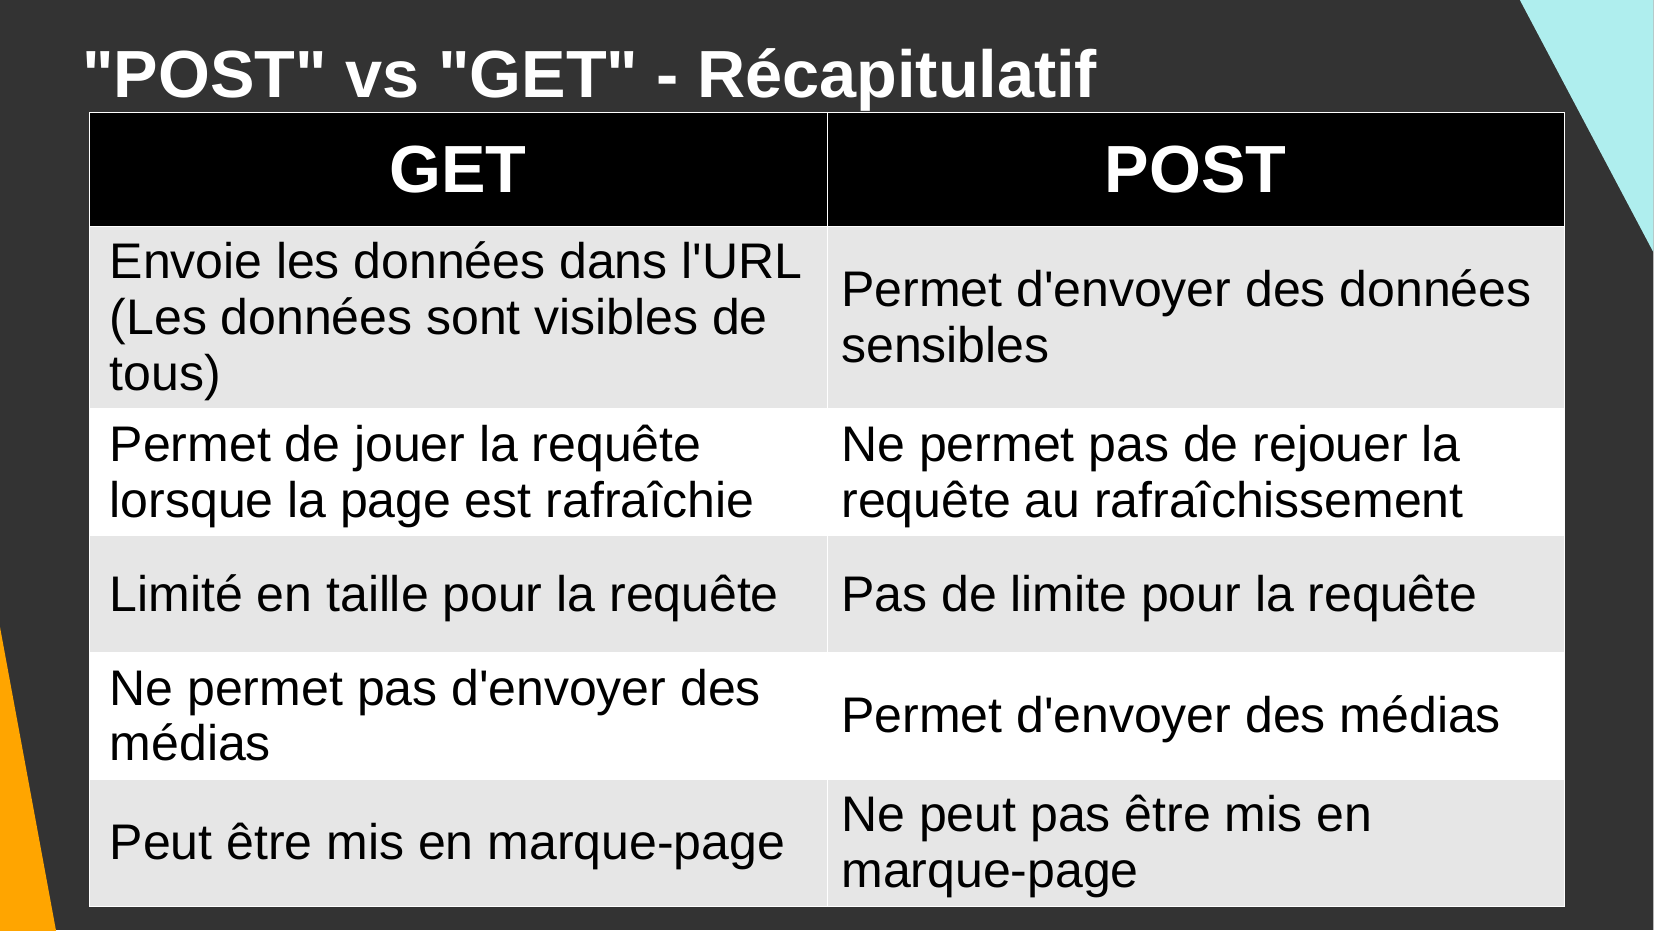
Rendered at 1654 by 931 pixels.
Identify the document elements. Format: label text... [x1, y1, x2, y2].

table_cell Envoie les données dans l'URL (Les données sont visibles de tous) [90, 227, 827, 408]
table_header POST [828, 113, 1564, 226]
table_cell Peut être mis en marque-page [90, 780, 827, 906]
text_box [1519, 0, 1654, 254]
text_box [0, 627, 57, 931]
table_header GET [90, 113, 827, 226]
table_cell Limité en taille pour la requête [90, 536, 827, 652]
title "POST" vs "GET" - Récapitulatif [82, 37, 1571, 114]
table_cell Permet de jouer la requête lorsque la page est rafraîchie [90, 409, 827, 535]
table_cell Ne peut pas être mis en marque-page [828, 780, 1564, 906]
table_cell Permet d'envoyer des médias [828, 653, 1564, 779]
table_cell Permet d'envoyer des données sensibles [828, 227, 1564, 408]
table_cell Ne permet pas d'envoyer des médias [90, 653, 827, 779]
table_cell Ne permet pas de rejouer la requête au rafraîchissement [828, 409, 1564, 535]
table_cell Pas de limite pour la requête [828, 536, 1564, 652]
